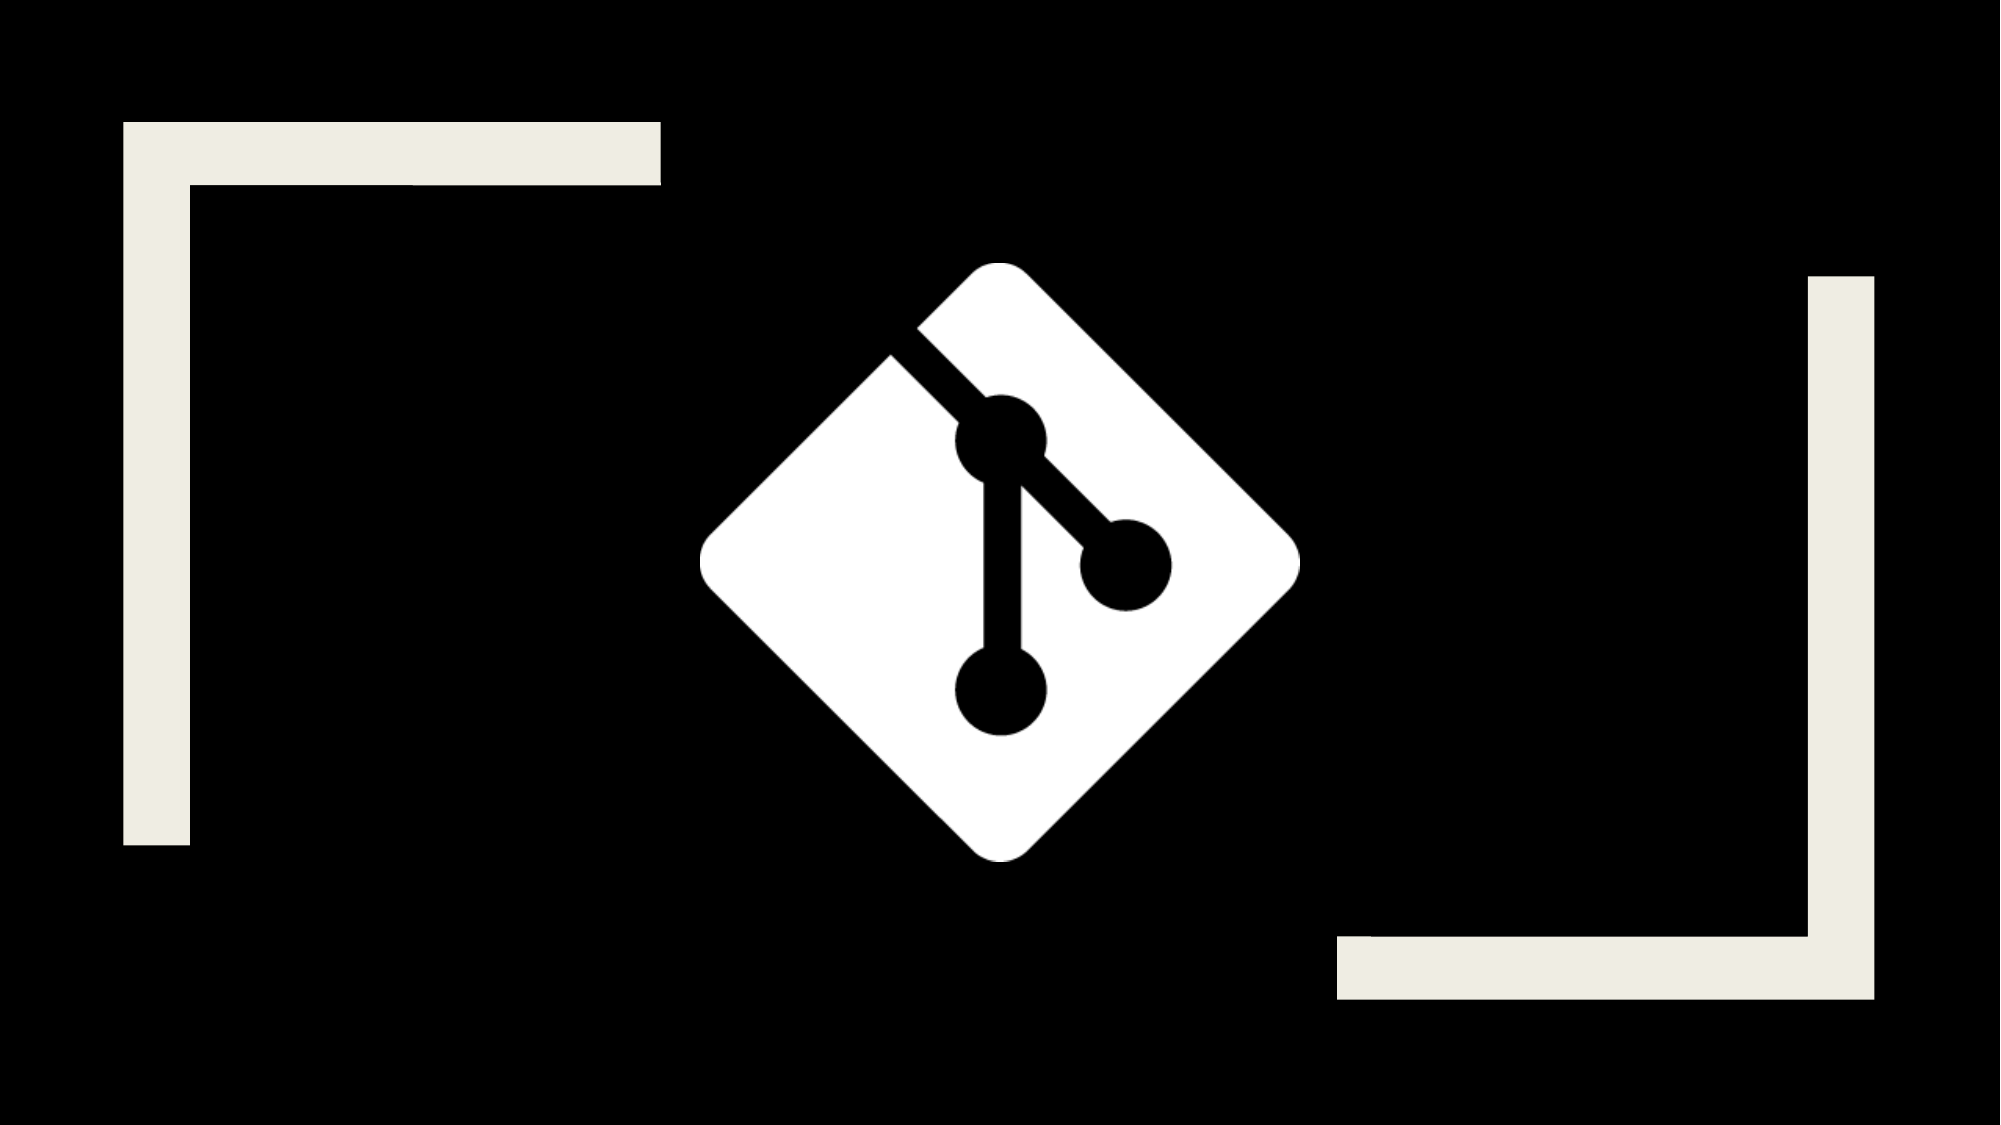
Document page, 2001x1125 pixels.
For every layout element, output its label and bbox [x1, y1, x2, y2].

picture [700, 263, 1300, 862]
